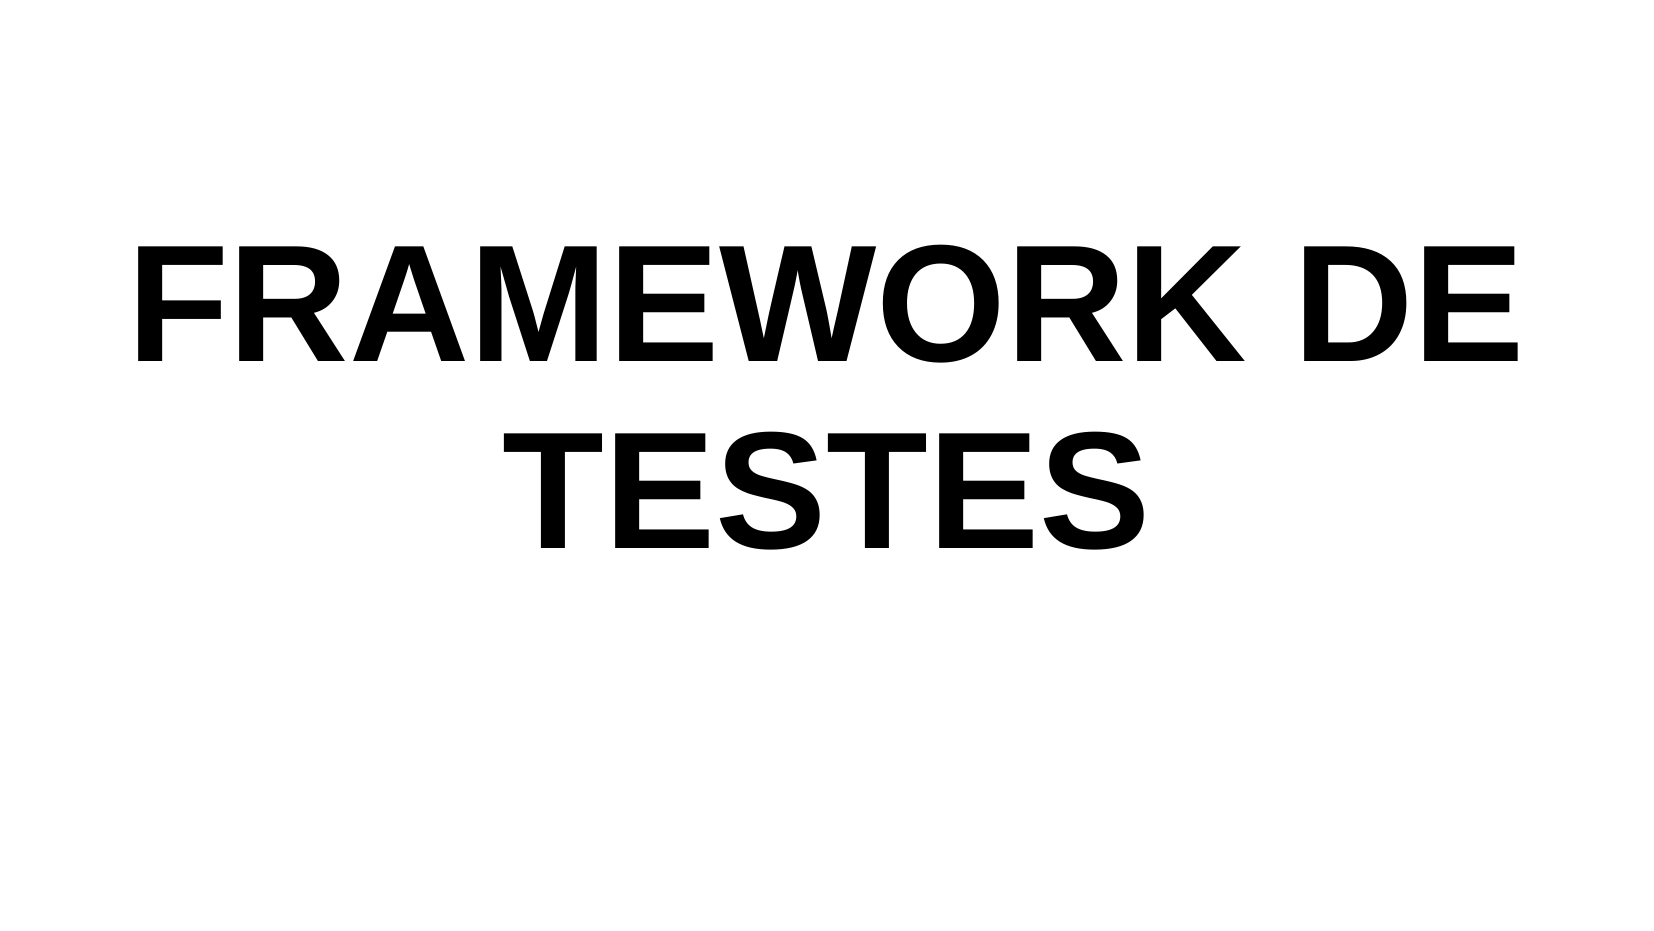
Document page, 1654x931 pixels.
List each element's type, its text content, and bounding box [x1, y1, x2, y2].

subtitle FRAMEWORK DE TESTES [82, 37, 1571, 757]
